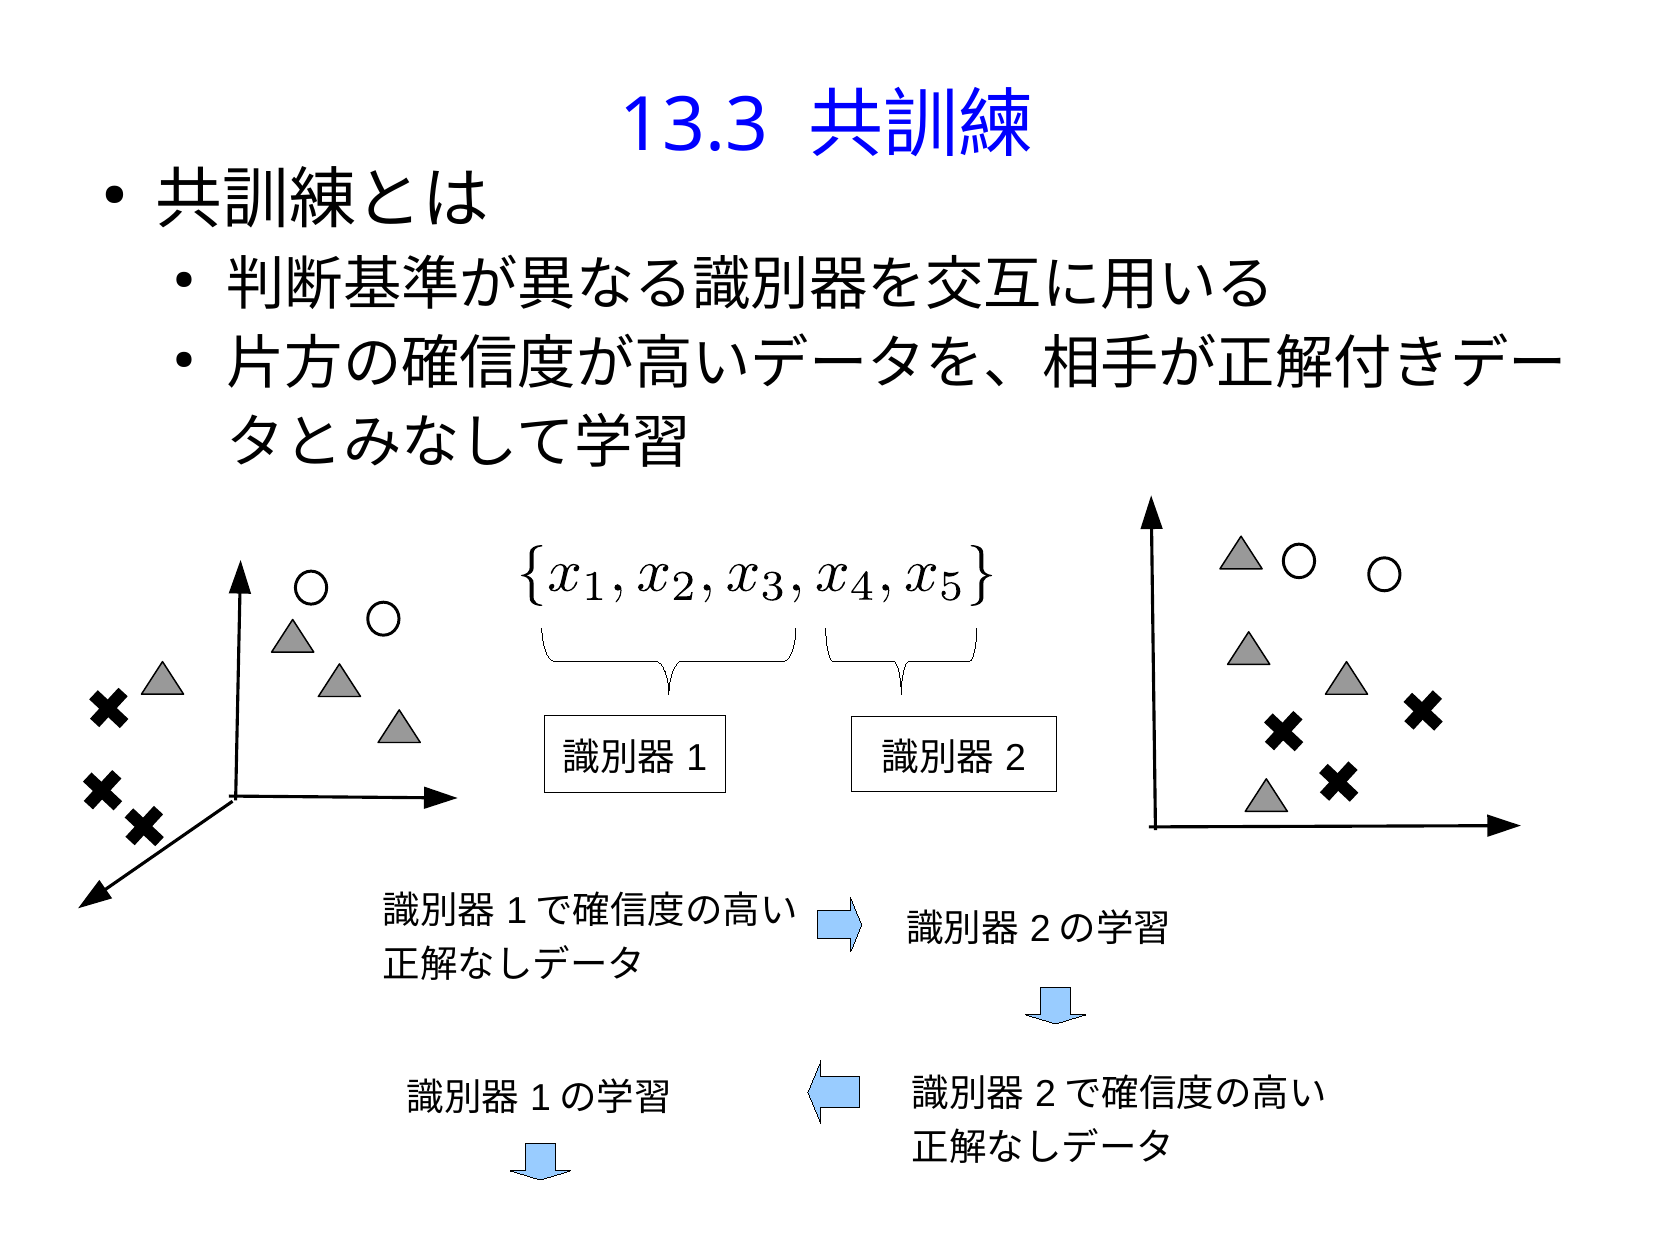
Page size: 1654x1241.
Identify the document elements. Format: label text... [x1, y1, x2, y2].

text_box [1219, 536, 1263, 569]
text_box [141, 661, 184, 695]
text_box [807, 1060, 860, 1124]
picture [520, 545, 993, 606]
list 共訓練とは 判断基準が異なる識別器を交互に用いる 片方の確信度が高いデータを、相手が正解付きデータとみなして学習 [84, 151, 1574, 1034]
text_box 識別器2で確信度の高い 正解なしデータ [896, 1055, 1350, 1183]
text_box 識別器1で確信度の高い 正解なしデータ [368, 872, 821, 1001]
text_box 識別器1の学習 [391, 1059, 693, 1131]
text_box [1227, 631, 1270, 665]
text_box [318, 663, 361, 697]
text_box [271, 619, 314, 653]
text_box [1025, 987, 1086, 1024]
text_box 識別器2 [851, 716, 1057, 792]
text_box 識別器2の学習 [891, 890, 1192, 962]
text_box [1245, 778, 1288, 812]
title 13.3 共訓練 [82, 49, 1571, 194]
text_box [1325, 661, 1368, 695]
text_box [510, 1143, 571, 1180]
text_box [378, 709, 421, 743]
text_box 識別器1 [544, 715, 726, 793]
text_box [817, 897, 862, 952]
